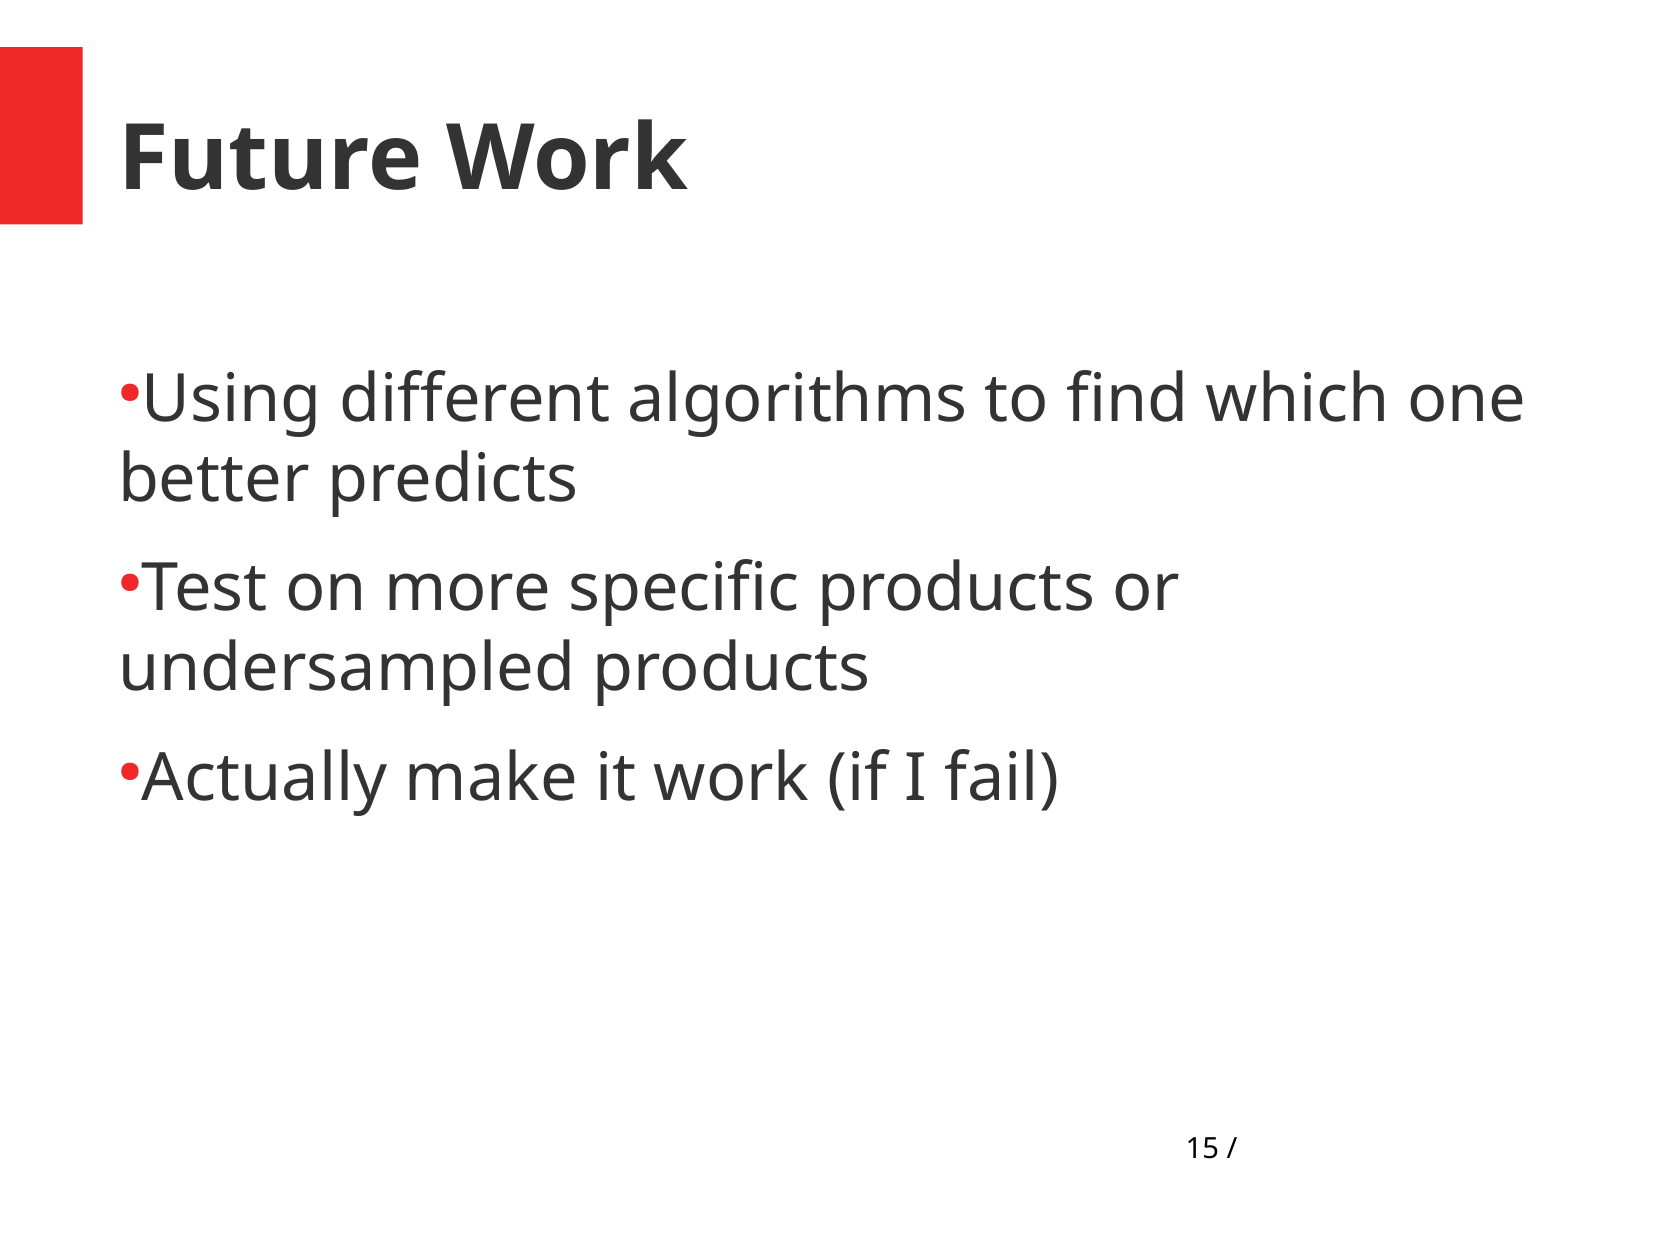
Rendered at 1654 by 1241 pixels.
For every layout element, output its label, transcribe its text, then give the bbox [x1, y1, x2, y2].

text_box / [1185, 1129, 1571, 1216]
title Future Work [118, 49, 1571, 257]
list Using different algorithms to find which one better predicts Test on more specific products or undersampled products Actually make it work (if I fail) [118, 354, 1536, 1074]
